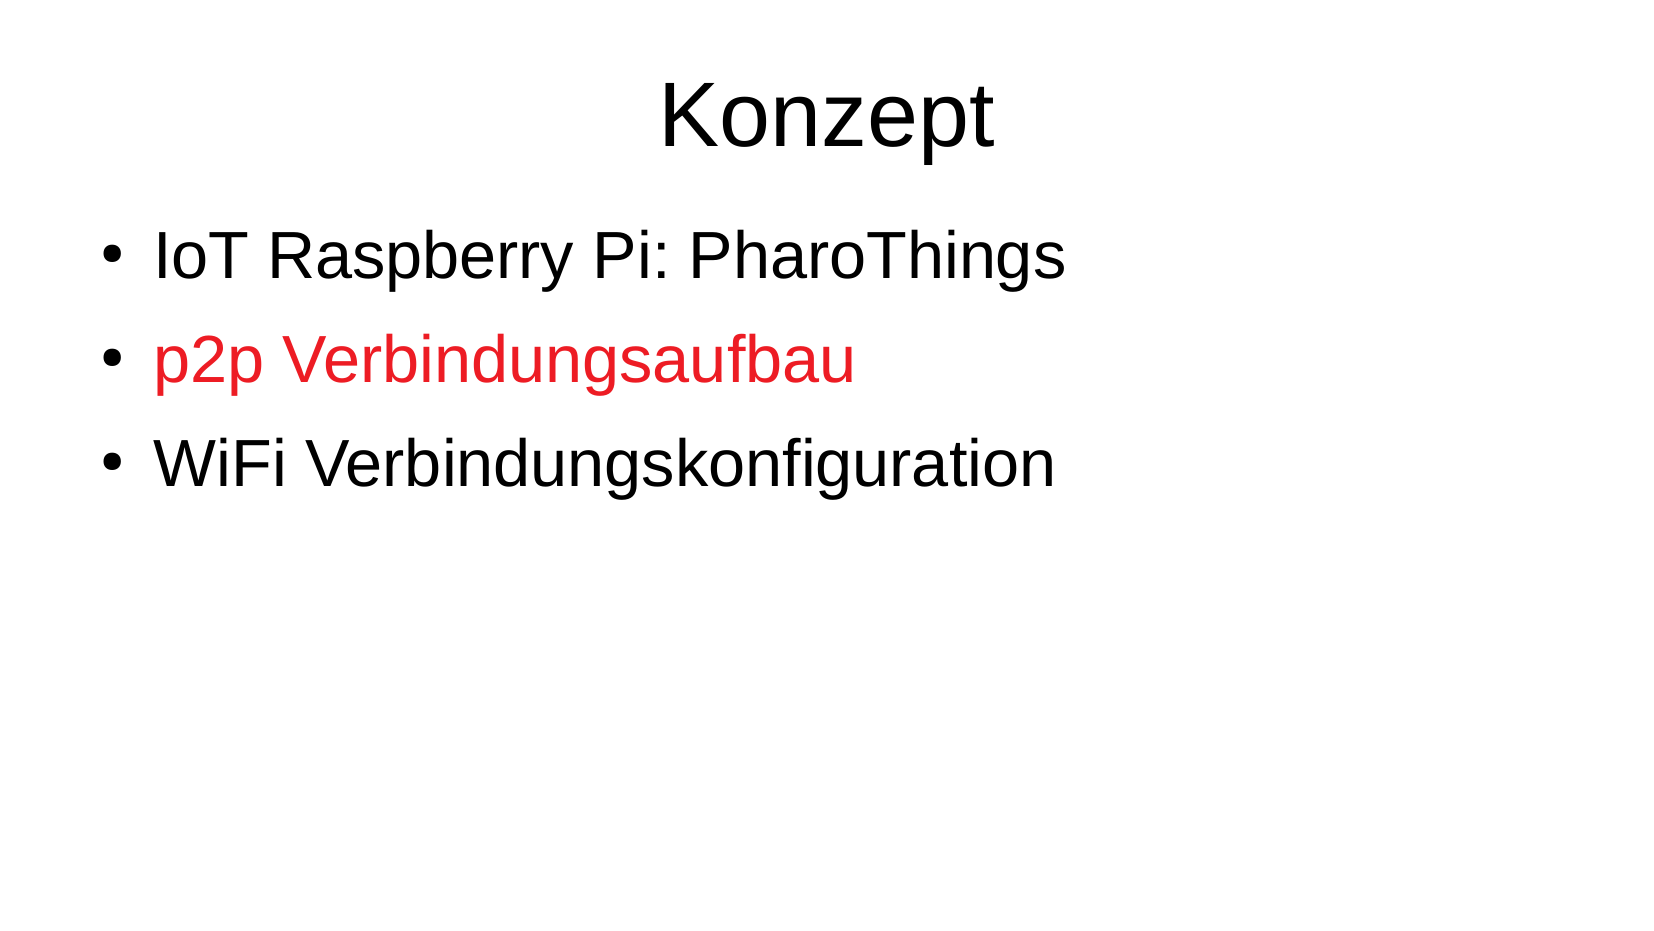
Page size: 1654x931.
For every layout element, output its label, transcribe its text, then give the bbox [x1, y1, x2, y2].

list IoT Raspberry Pi: PharoThings p2p Verbindungsaufbau WiFi Verbindungskonfiguration [82, 217, 1571, 758]
title Konzept [82, 37, 1571, 193]
